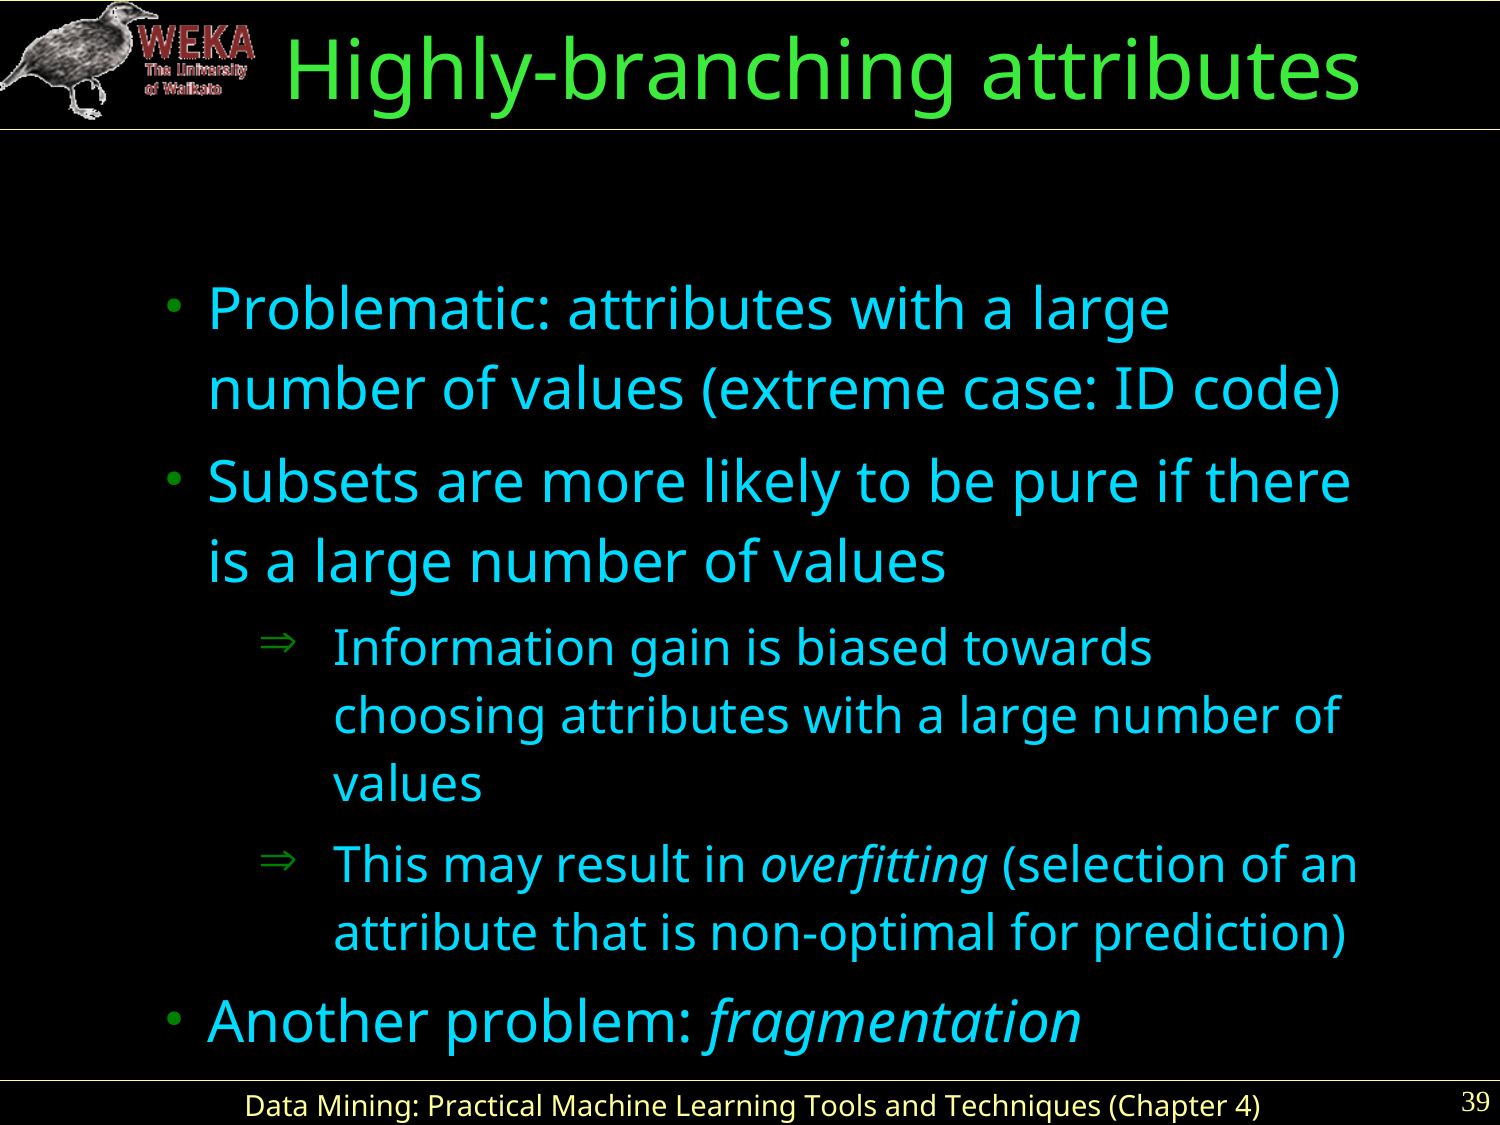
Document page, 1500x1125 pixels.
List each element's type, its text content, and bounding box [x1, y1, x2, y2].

text_box Problematic: attributes with a large number of values (extreme case: ID code) Subsets are more likely to be pure if there is a large number of values Information gain is biased towards choosing attributes with a large number of values This may result in overfitting (selection of an attribute that is non-optimal for prediction) Another problem: fragmentation [149, 260, 1388, 1002]
title Highly-branching attributes [268, 0, 1500, 148]
picture [0, 1, 266, 129]
